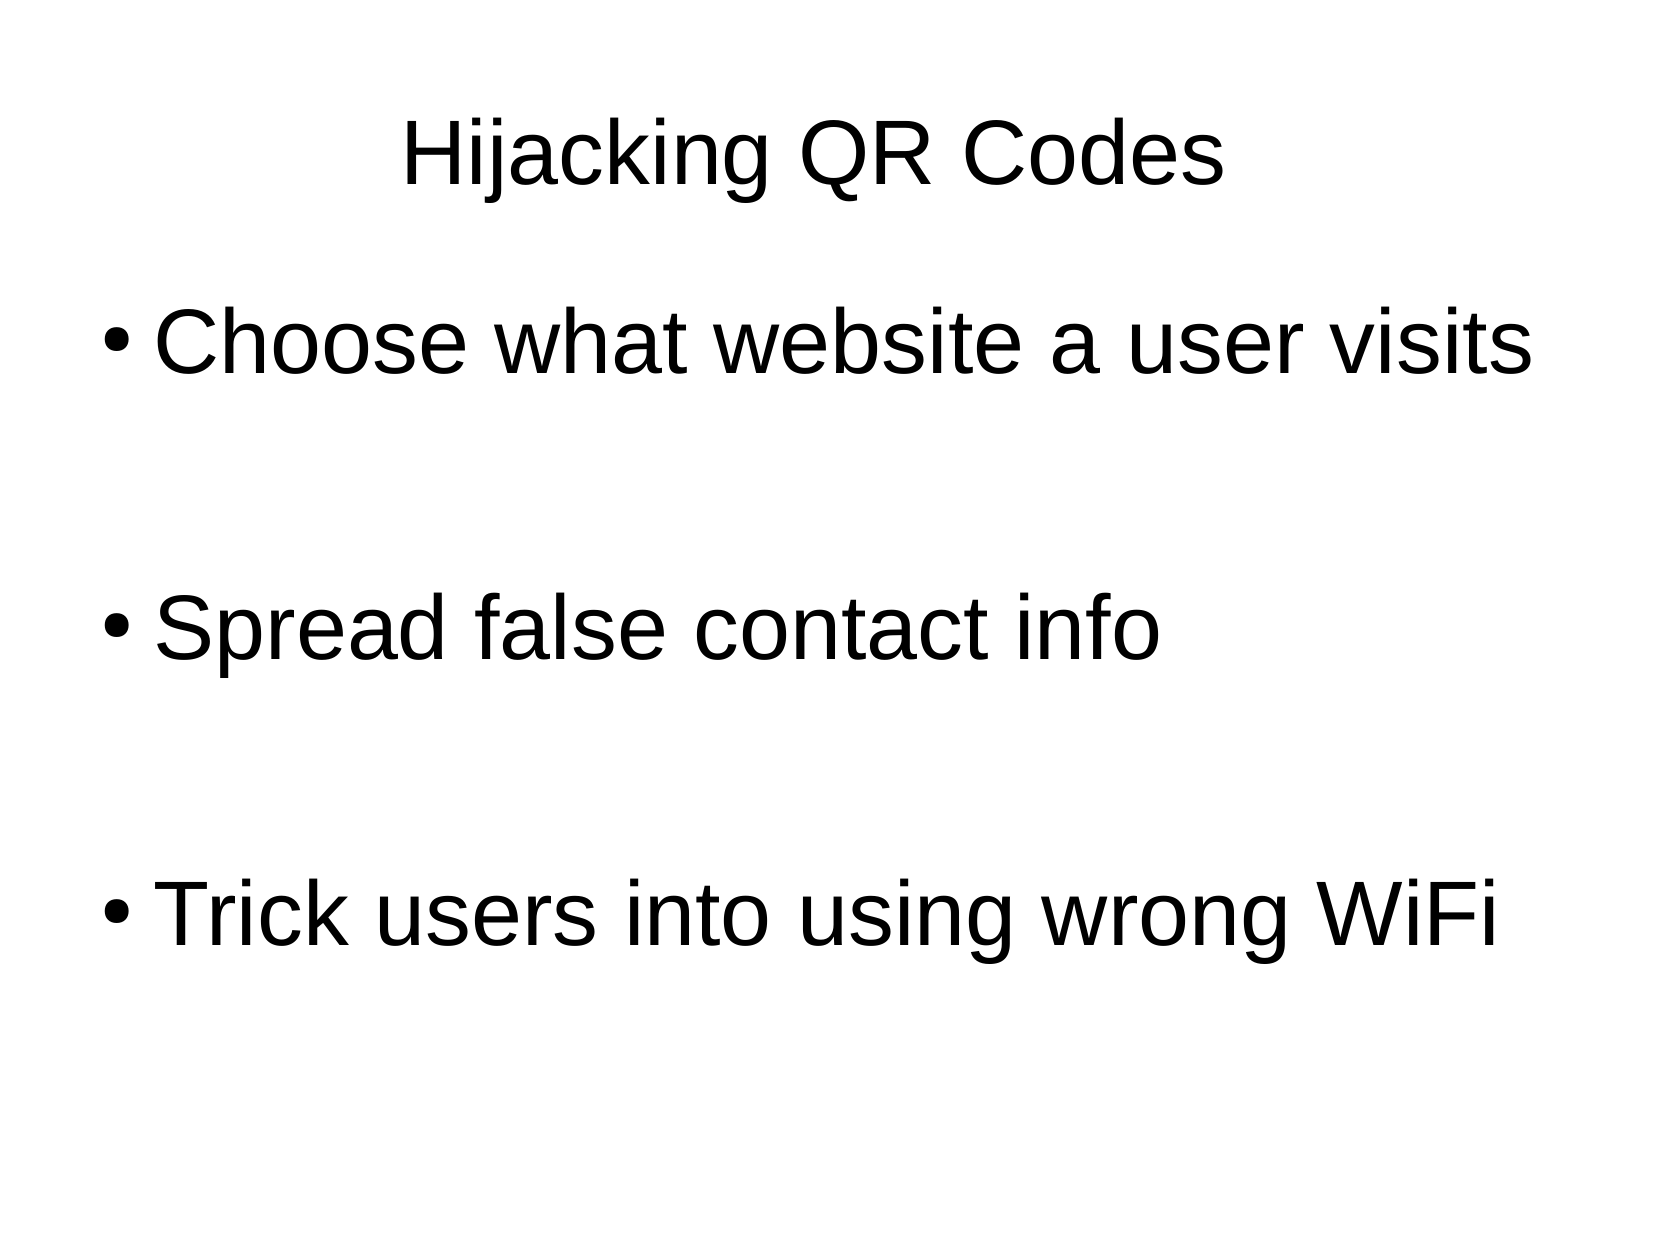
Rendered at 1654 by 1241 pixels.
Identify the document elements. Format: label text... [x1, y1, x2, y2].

list Choose what website a user visits Spread false contact info Trick users into using wrong WiFi [82, 290, 1571, 1010]
title Hijacking QR Codes [82, 49, 1571, 257]
